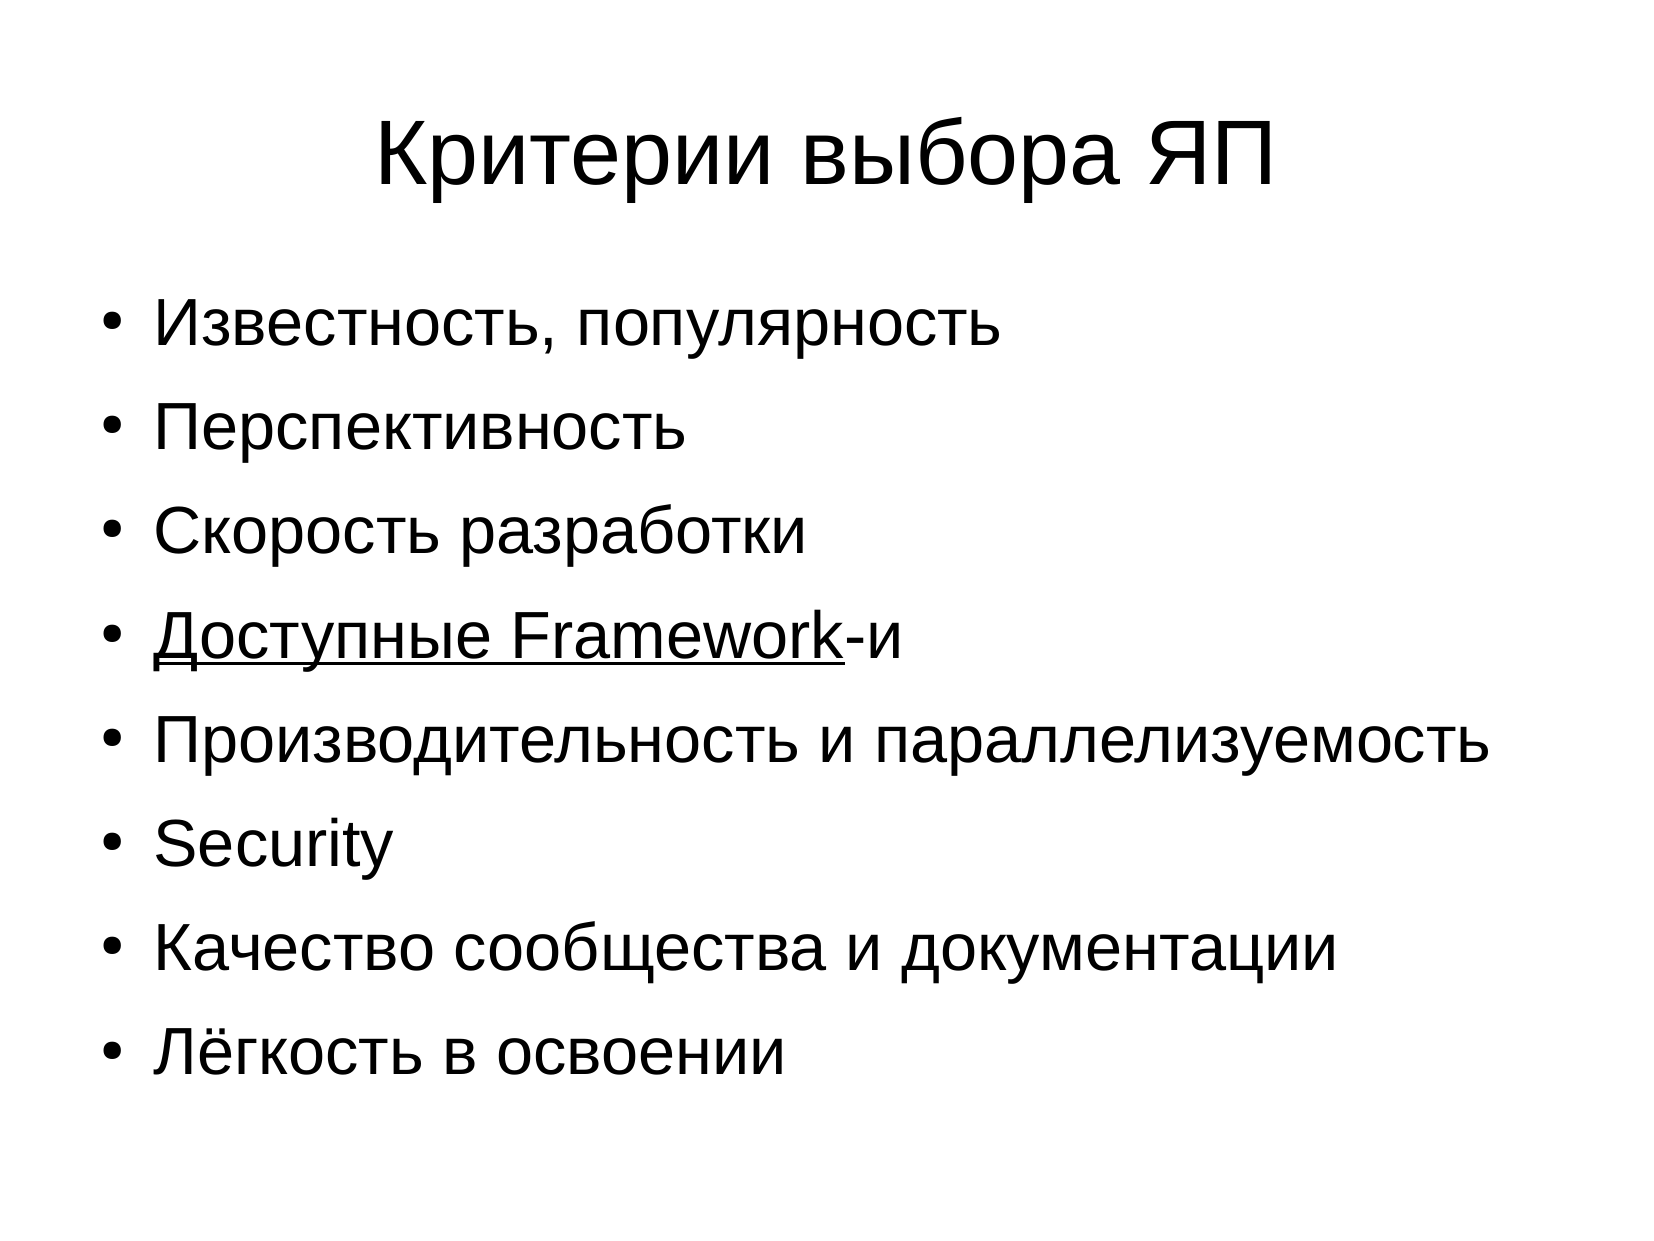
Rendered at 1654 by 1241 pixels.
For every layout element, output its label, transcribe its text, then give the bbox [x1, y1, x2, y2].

list Известность, популярность Перспективность Скорость разработки Доступные Framework-и Производительность и параллелизуемость Security Качество сообщества и документации Лёгкость в освоении [82, 285, 1571, 1126]
title Критерии выбора ЯП [82, 49, 1571, 257]
